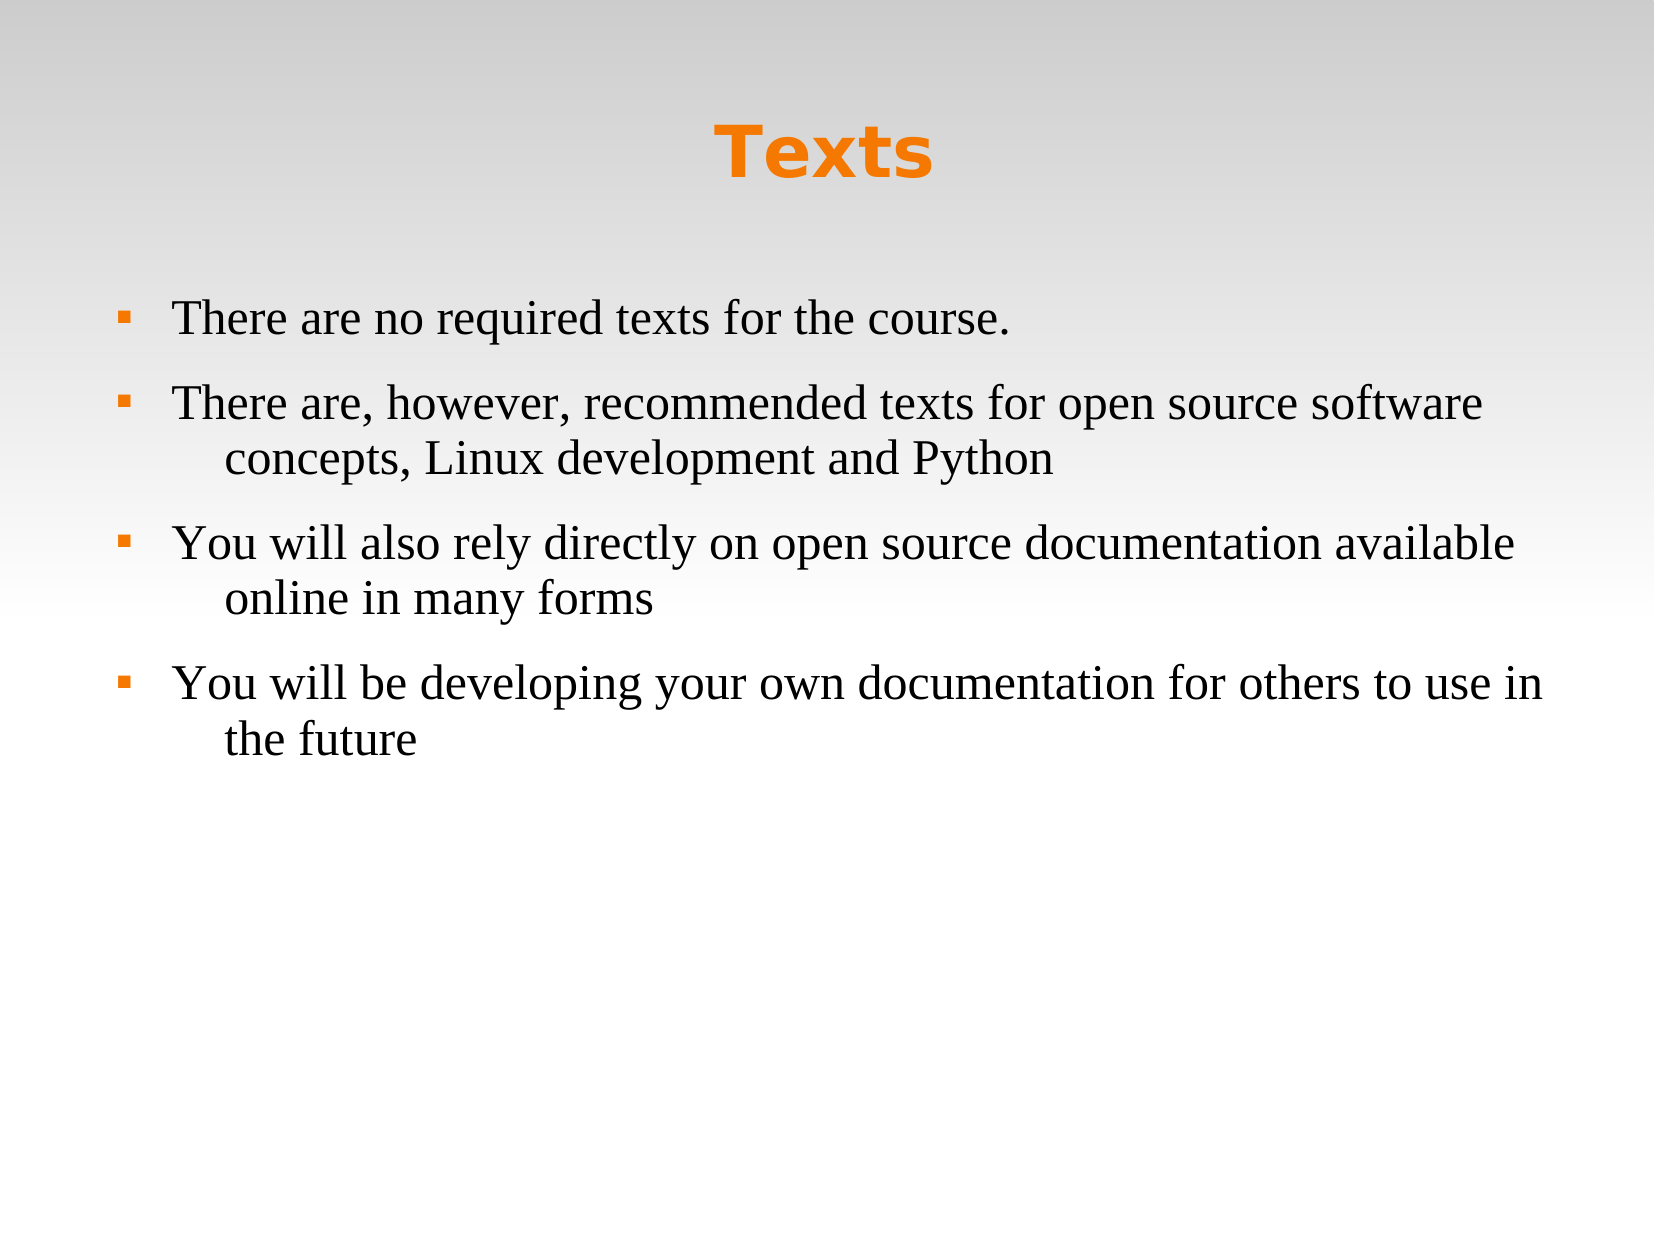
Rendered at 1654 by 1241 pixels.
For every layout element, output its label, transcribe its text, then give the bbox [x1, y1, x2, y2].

list There are no required texts for the course. There are, however, recommended texts for open source software concepts, Linux development and Python You will also rely directly on open source documentation available online in many forms You will be developing your own documentation for others to use in the future [82, 290, 1571, 1109]
title Texts [82, 49, 1571, 257]
